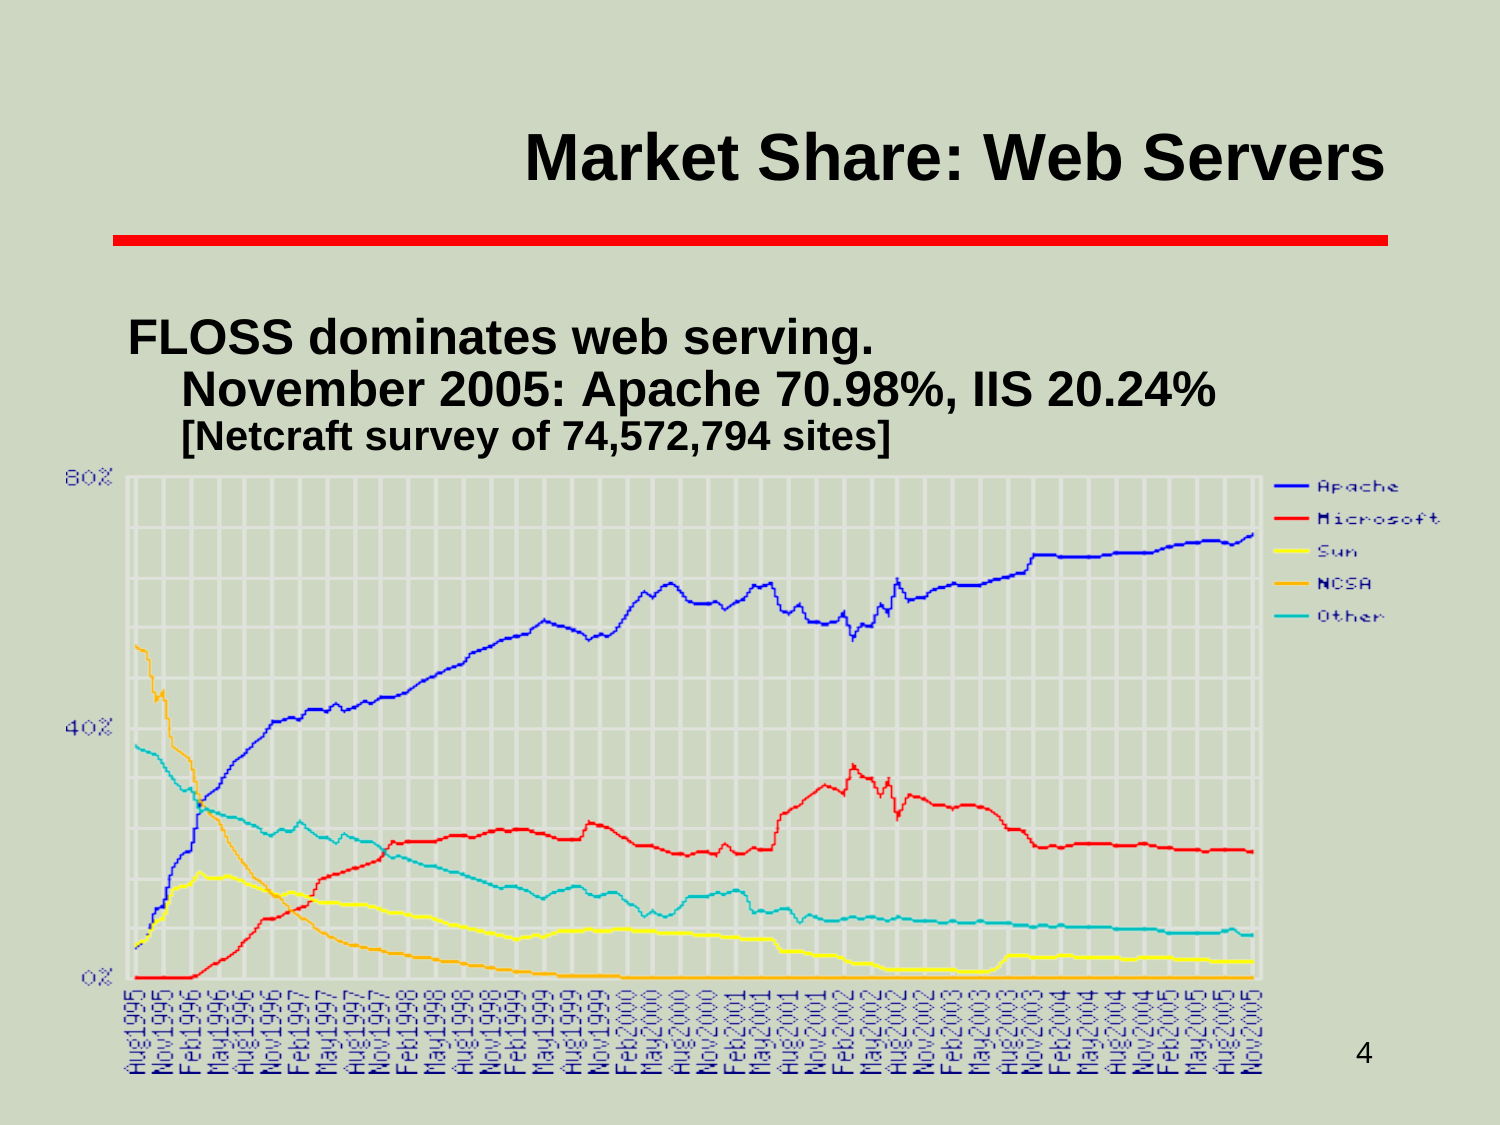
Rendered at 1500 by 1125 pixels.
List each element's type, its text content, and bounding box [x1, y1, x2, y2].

title Market Share: Web Servers [337, 85, 1388, 224]
list FLOSS dominates web serving. November 2005: Apache 70.98%, IIS 20.24% [Netcraft survey of 74,572,794 sites] [110, 312, 1391, 464]
picture [66, 464, 1455, 1074]
